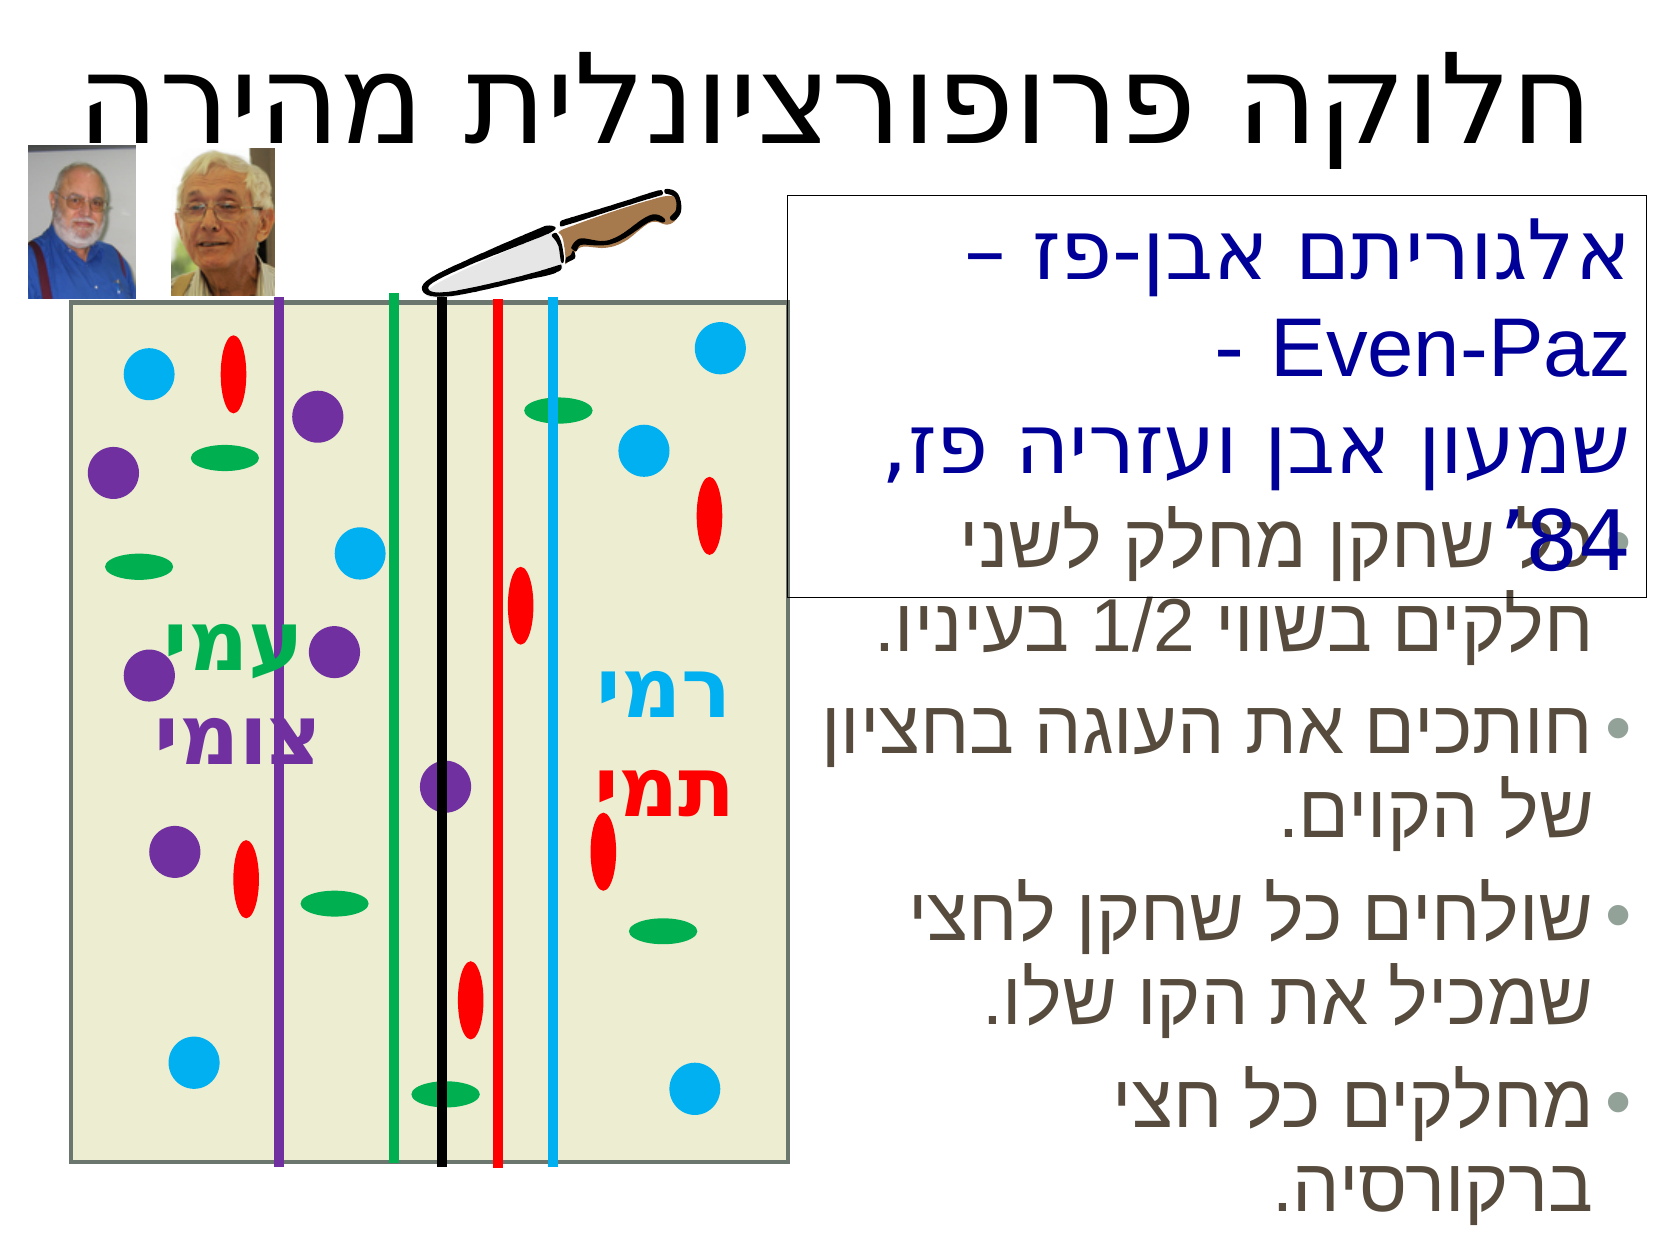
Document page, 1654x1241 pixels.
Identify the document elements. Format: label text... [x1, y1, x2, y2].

text_box [447, 302, 493, 1162]
text_box כל שחקן מחלק לשני חלקים בשווי 1/2 בעיניו. חותכים את העוגה בחציון של הקוים. שולחים כל שחקן לחצי שמכיל את הקו שלו. מחלקים כל חצי ברקורסיה. [788, 492, 1646, 597]
title חלוקה פרופורציונלית מהירה [0, 0, 1654, 188]
picture [28, 145, 136, 299]
text_box [503, 302, 548, 1162]
text_box [399, 302, 437, 1162]
text_box אלגוריתם אבן-פז – Even-Paz - שמעון אבן ועזריה פז, 84’ [787, 195, 1647, 492]
text_box צומי [104, 673, 338, 790]
text_box [71, 302, 274, 1162]
text_box עמי [113, 579, 320, 673]
picture [411, 185, 692, 303]
text_box [558, 302, 787, 1162]
text_box תמי [543, 725, 751, 842]
text_box [284, 302, 389, 1162]
text_box רמי [546, 626, 747, 725]
text_box כל שחקן מחלק לשני חלקים בשווי 1/2 בעיניו. חותכים את העוגה בחציון של הקוים. שולחים כל שחקן לחצי שמכיל את הקו שלו. מחלקים כל חצי ברקורסיה. [787, 491, 1654, 1231]
picture [171, 148, 275, 296]
